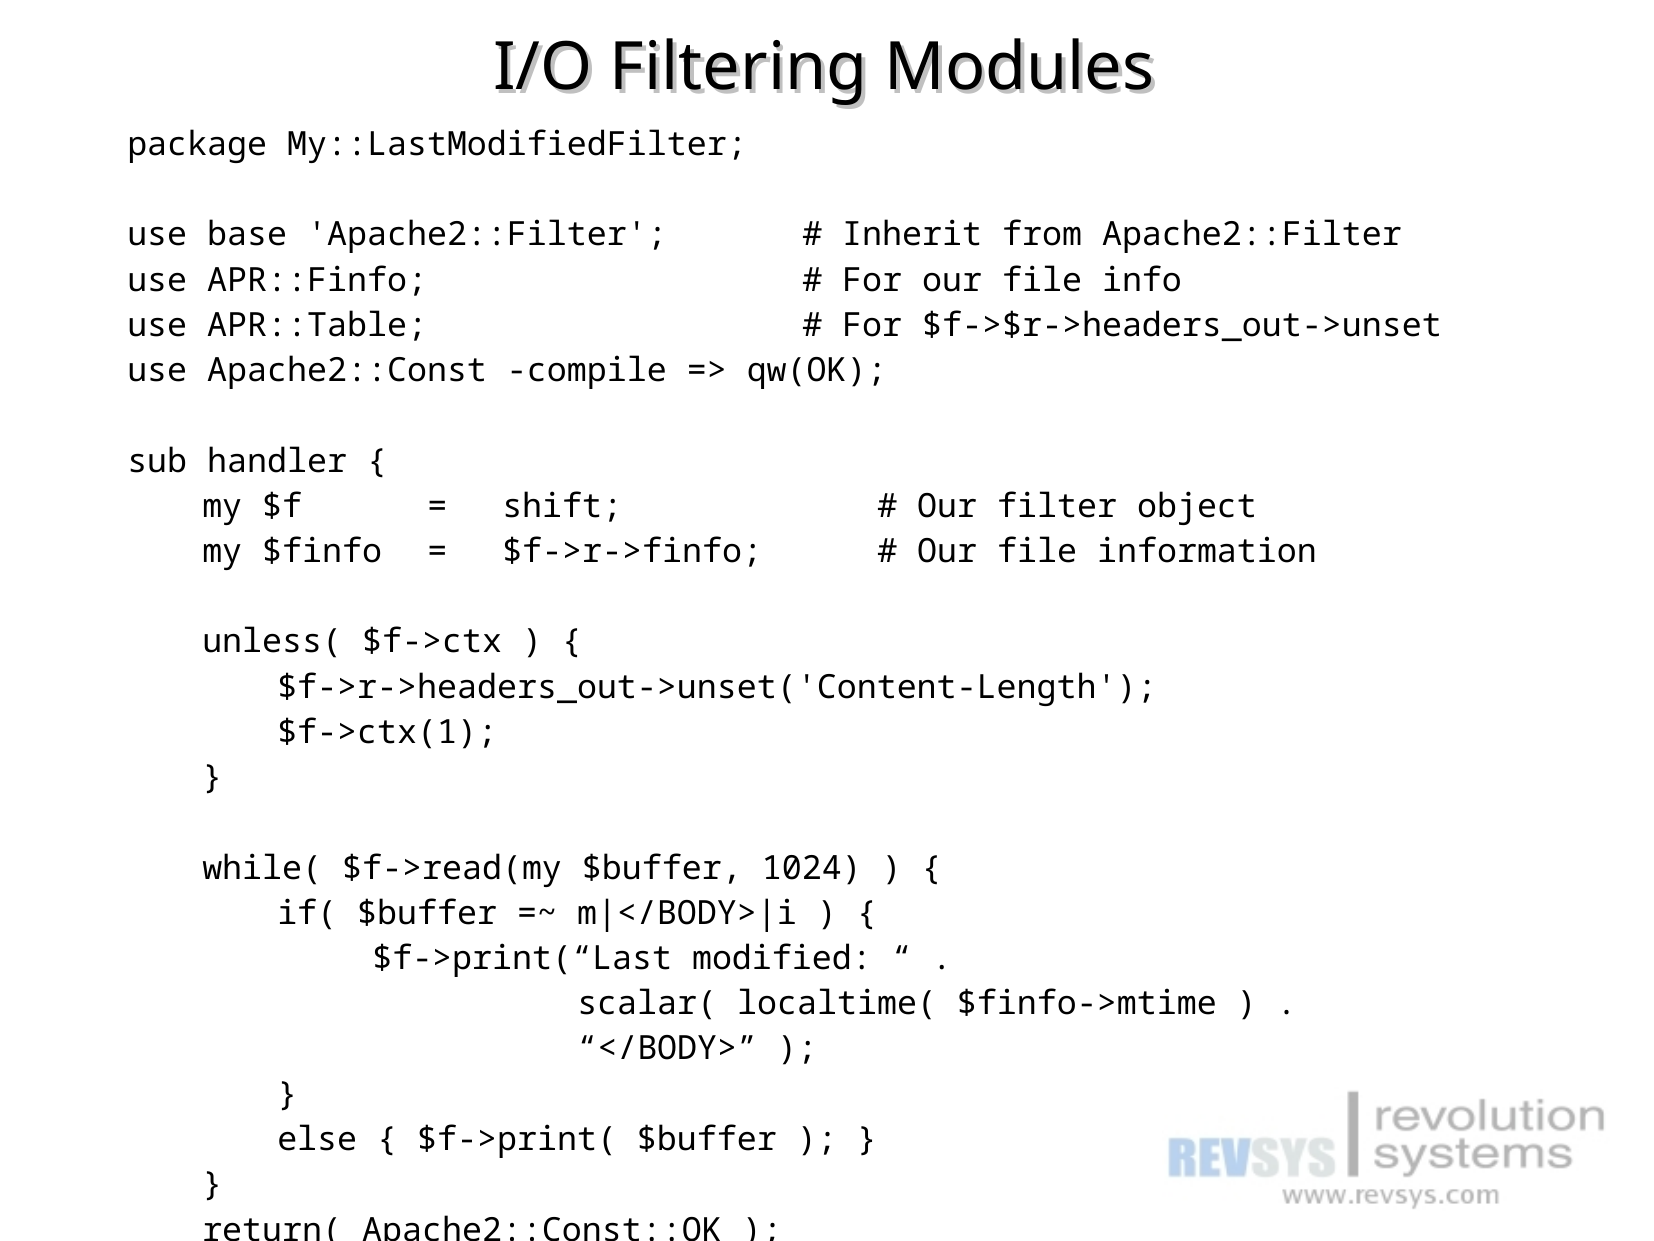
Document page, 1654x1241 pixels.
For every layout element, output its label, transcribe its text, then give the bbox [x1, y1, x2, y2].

picture [1538, 1087, 1613, 1211]
title I/O Filtering Modules [80, 14, 1569, 113]
text_box package My::LastModifiedFilter; use base 'Apache2::Filter'; # Inherit from Apache2::Filter use APR::Finfo; # For our file info use APR::Table; # For $f->$r->headers_out->unset use Apache2::Const -compile => qw(OK); sub handler { my $f = shift; # Our filter object my $finfo = $f->r->finfo; # Our file information unless( $f->ctx ) { $f->r->headers_out->unset('Content-Length'); $f->ctx(1); } while( $f->read(my $buffer, 1024) ) { if( $buffer =~ m|</BODY>|i ) { $f->print(“Last modified: “ . scalar( localtime( $finfo->mtime ) . “</BODY>” ); } else { $f->print( $buffer ); } } return( Apache2::Const::OK ); } 1; [112, 112, 1538, 1241]
